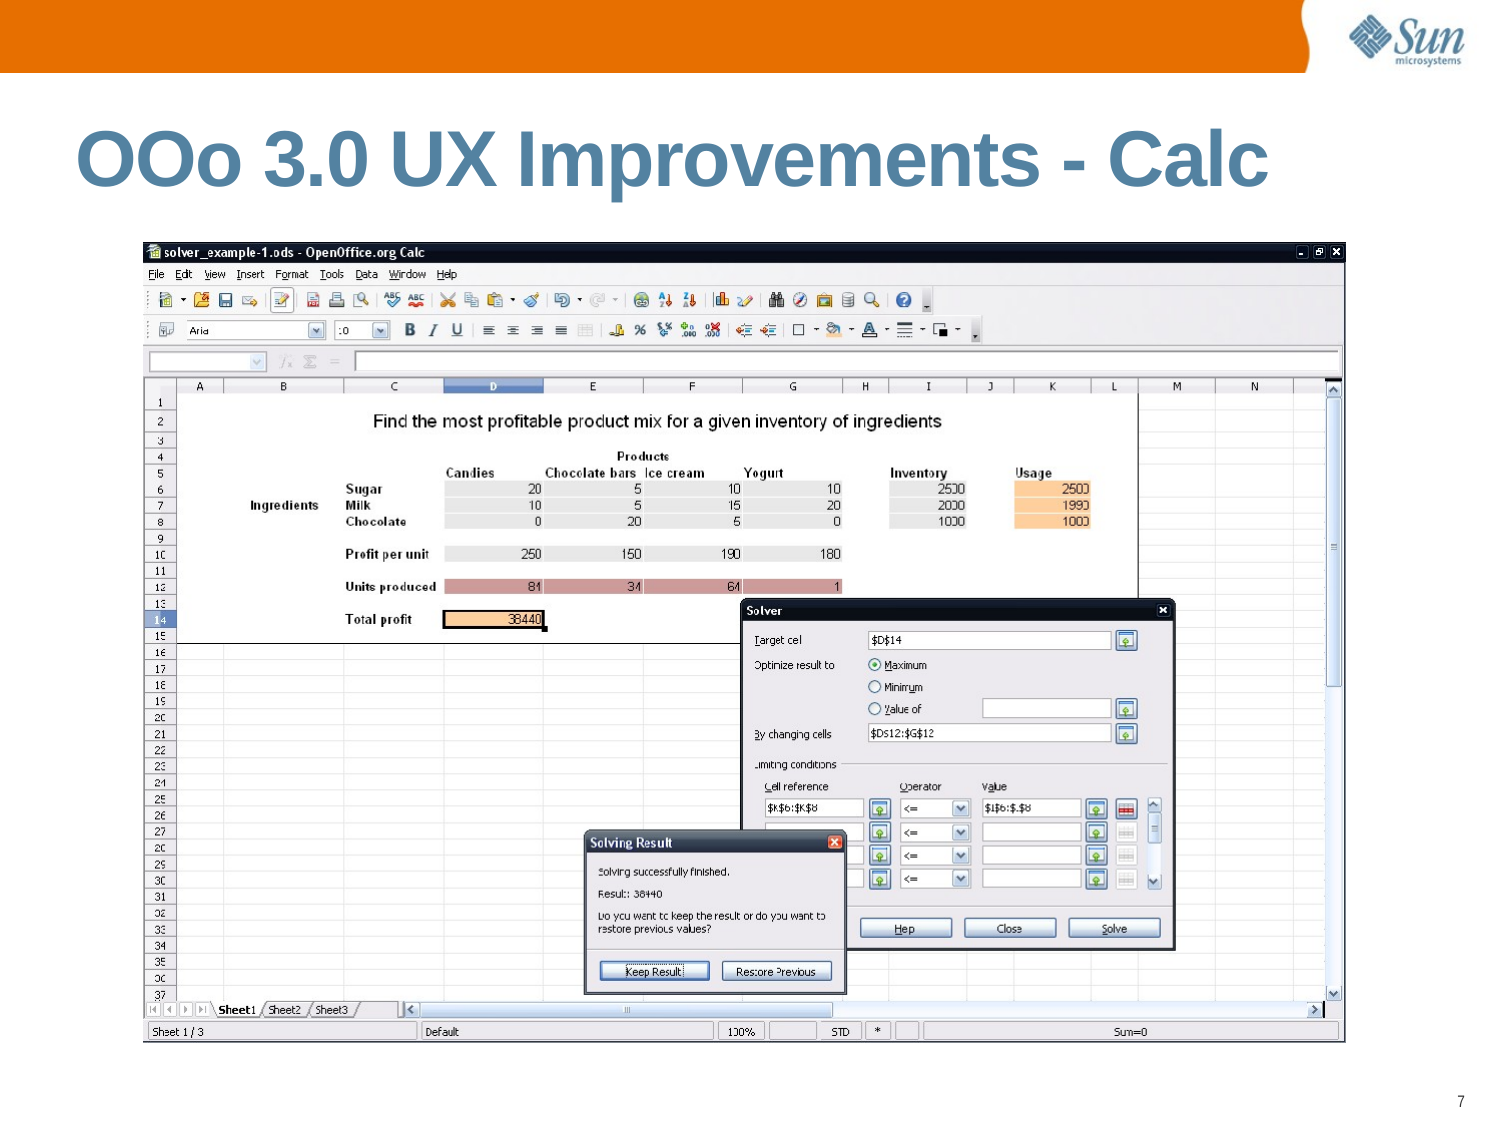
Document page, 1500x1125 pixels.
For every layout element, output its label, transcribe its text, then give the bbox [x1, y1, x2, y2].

picture [0, 0, 1500, 73]
title OOo 3.0 UX Improvements - Calc [75, 123, 1437, 227]
picture [143, 242, 1346, 1043]
